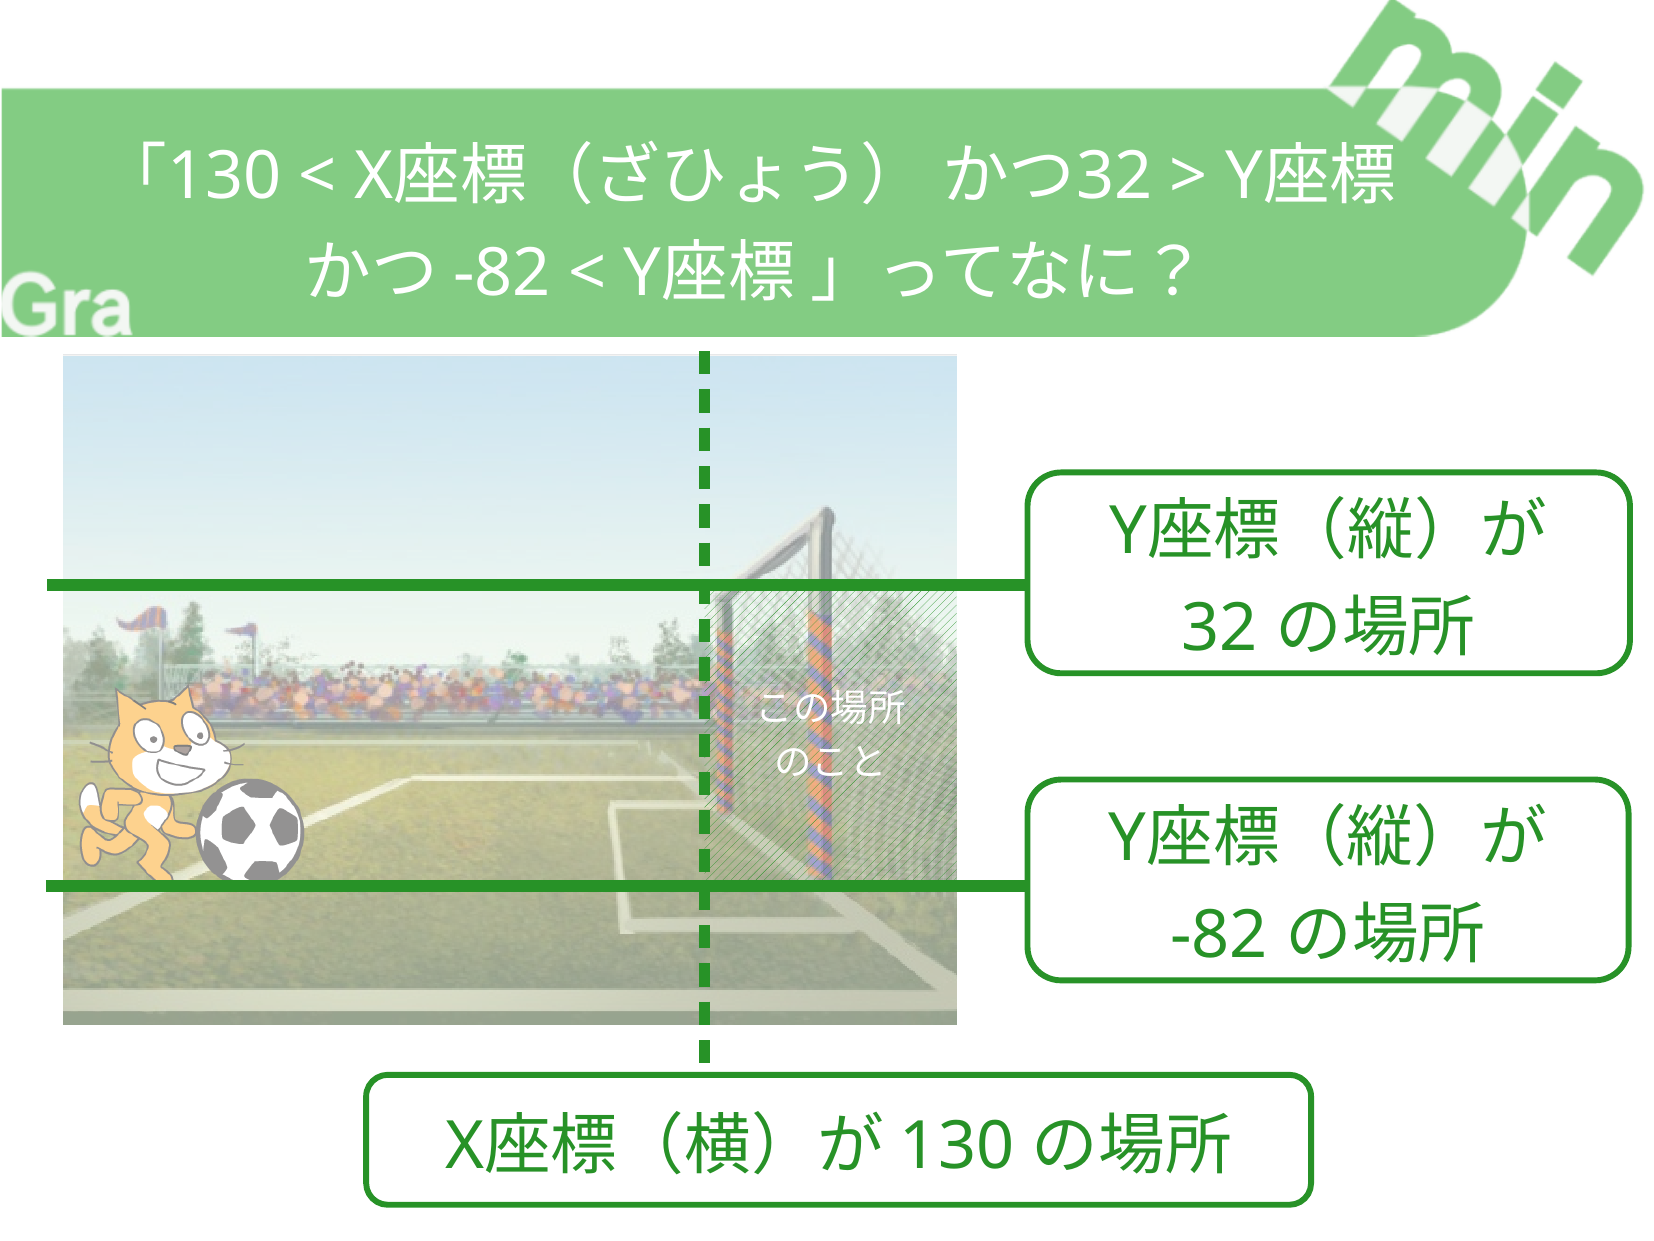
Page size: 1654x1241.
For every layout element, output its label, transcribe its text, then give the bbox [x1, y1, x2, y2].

picture [1, 0, 1654, 337]
picture [63, 892, 957, 1025]
text_box Y座標（縦）が -82 の場所 [1027, 779, 1629, 981]
text_box Y座標（縦）が 32 の場所 [1027, 472, 1630, 674]
picture [63, 354, 957, 579]
picture [63, 591, 704, 880]
text_box この場所 のこと [704, 591, 957, 880]
title 「130 < X座標（ざひょう） かつ32 > Y座標 かつ -82 < Y座標 」ってなに？ [11, 90, 1501, 347]
text_box X座標（横）が 130 の場所 [366, 1074, 1312, 1205]
